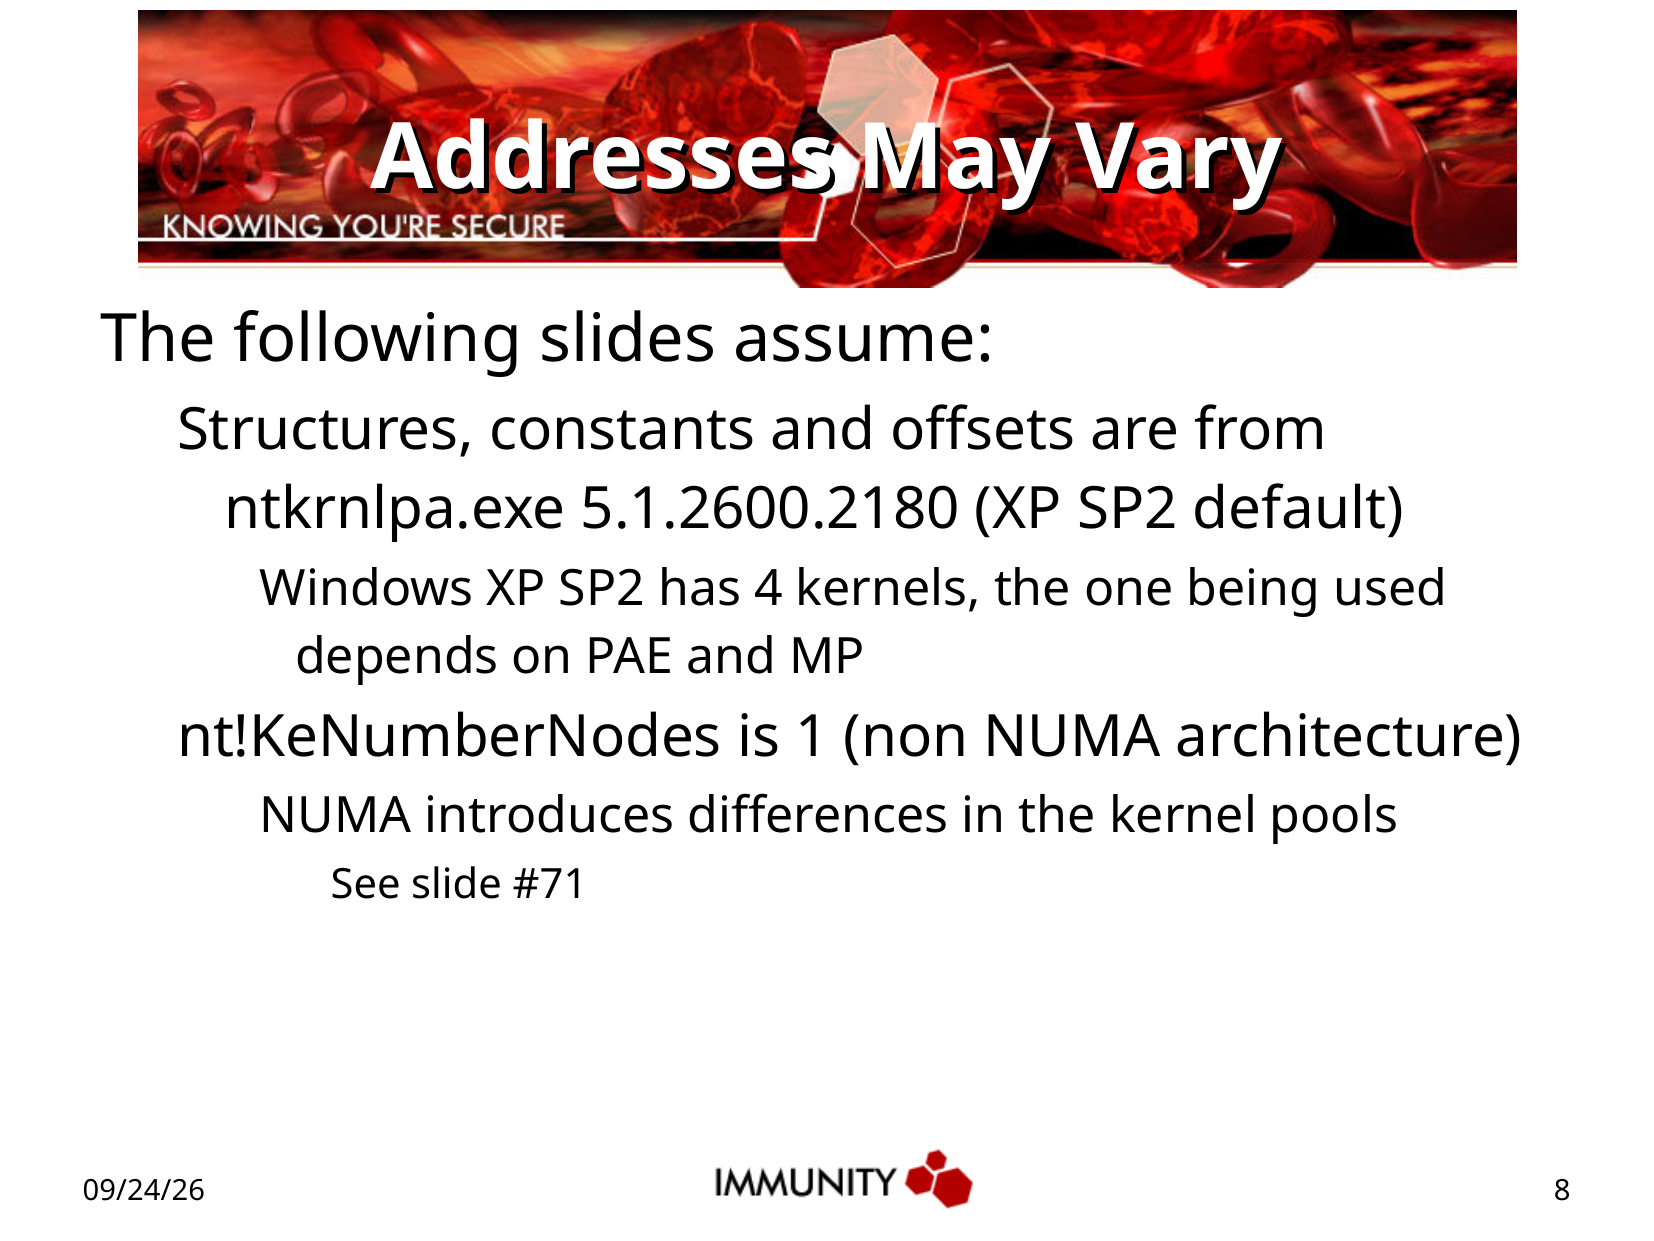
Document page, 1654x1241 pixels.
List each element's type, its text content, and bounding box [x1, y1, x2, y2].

picture [138, 250, 1517, 288]
title Addresses May Vary [82, 56, 1571, 250]
picture [694, 1130, 984, 1235]
list The following slides assume: Structures, constants and offsets are from ntkrnlpa.exe 5.1.2600.2180 (XP SP2 default) Windows XP SP2 has 4 kernels, the one being used depends on PAE and MP nt!KeNumberNodes is 1 (non NUMA architecture) NUMA introduces differences in the kernel pools See slide #71 [82, 290, 1571, 1094]
picture [138, 10, 1517, 56]
